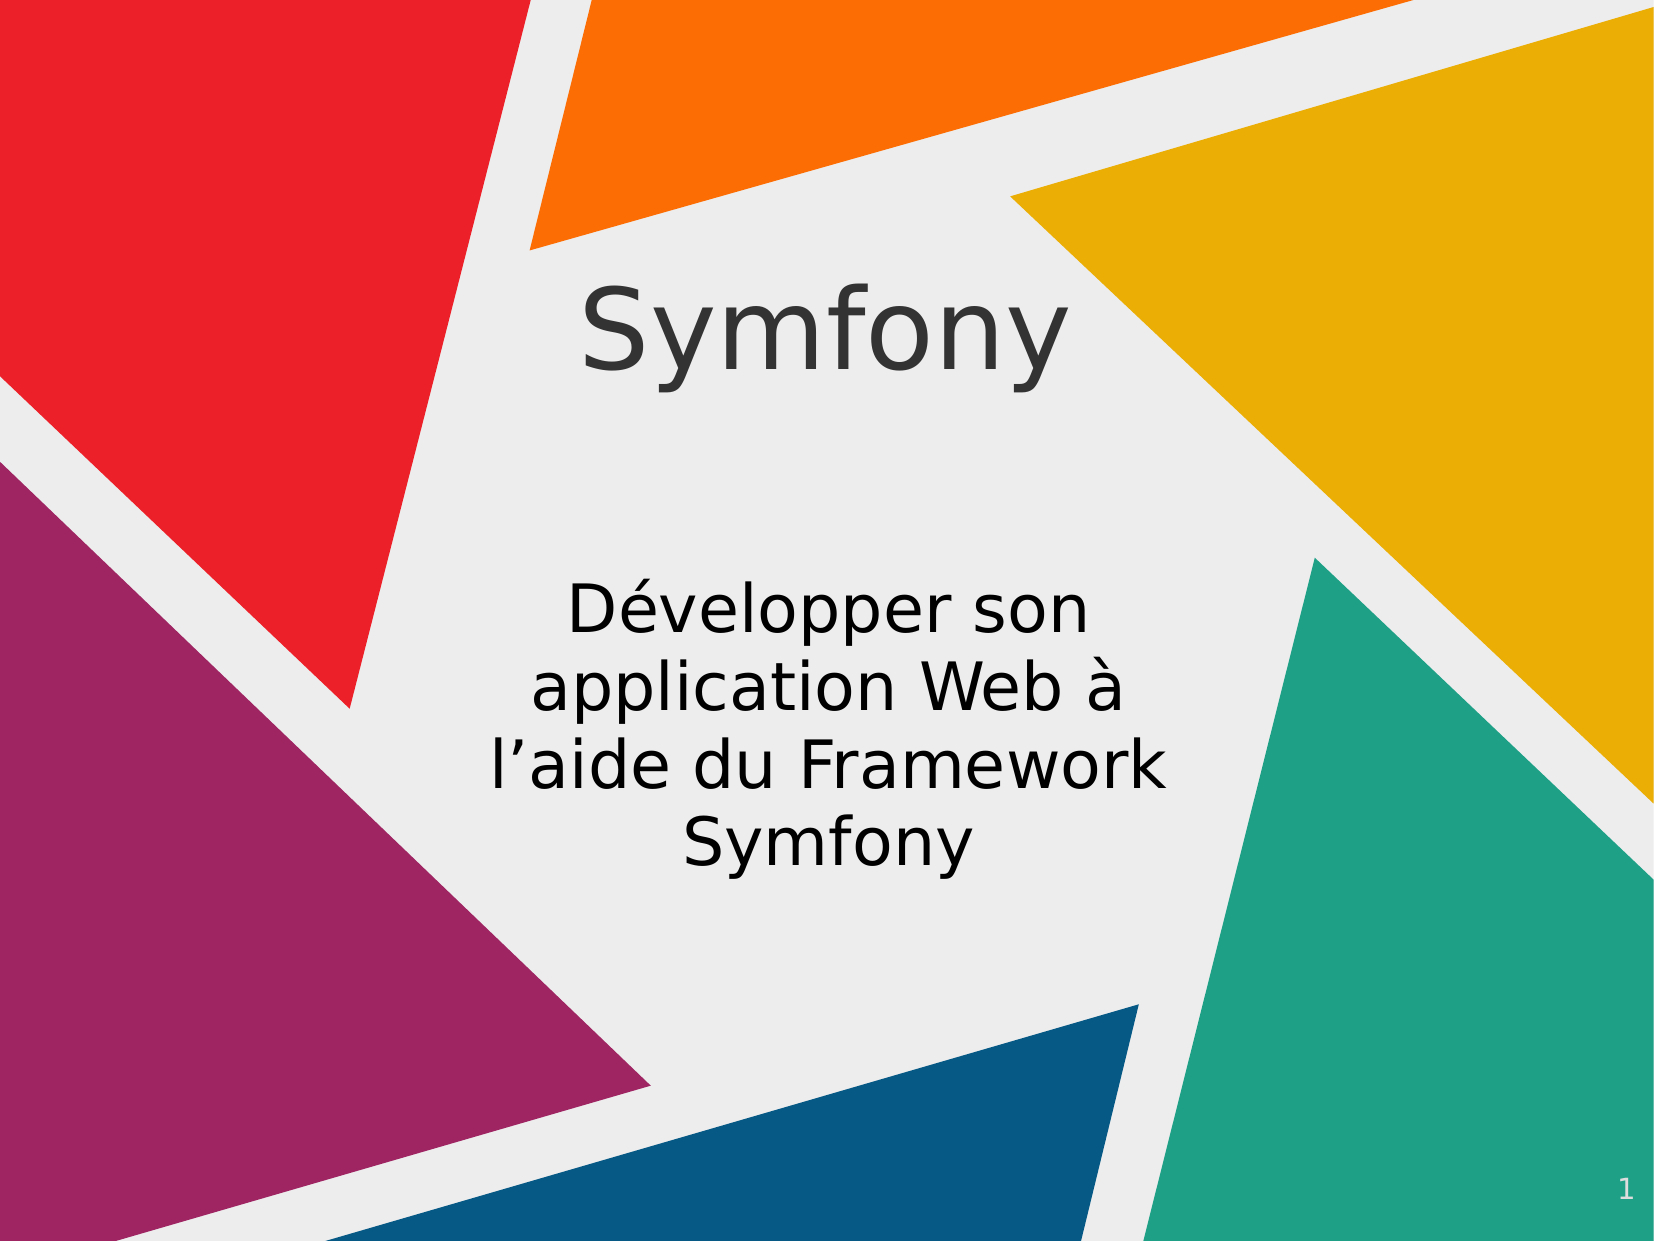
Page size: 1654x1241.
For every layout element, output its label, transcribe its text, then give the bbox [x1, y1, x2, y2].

title Symfony [467, 226, 1185, 434]
subtitle Développer son application Web à l’aide du Framework Symfony [467, 447, 1191, 1005]
